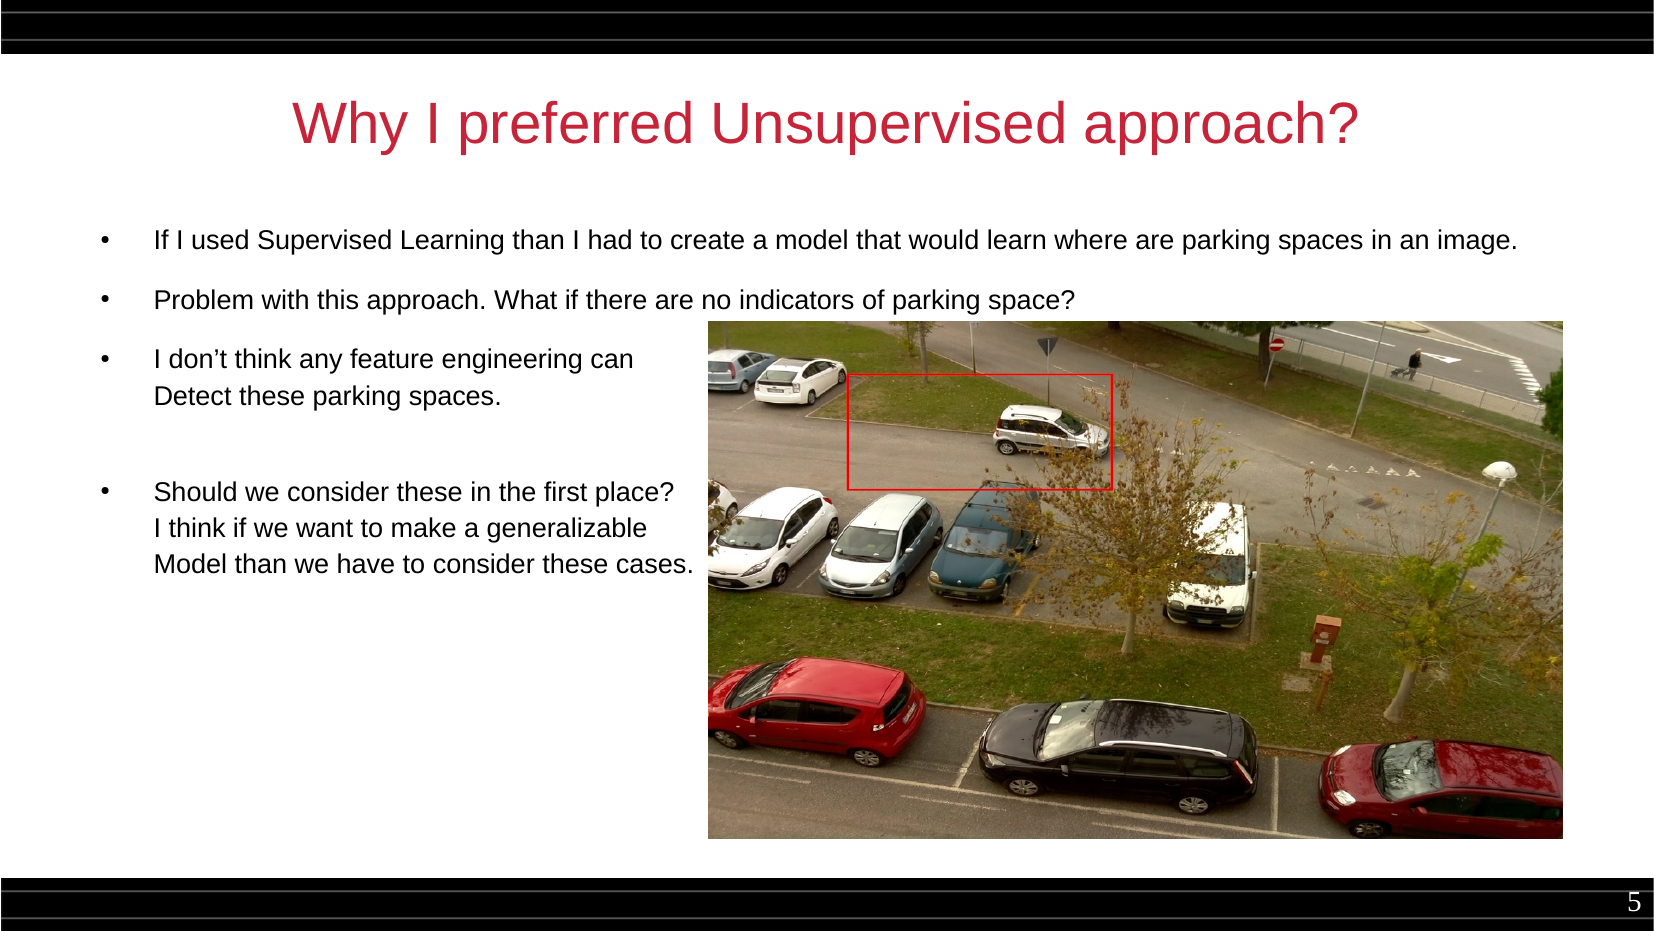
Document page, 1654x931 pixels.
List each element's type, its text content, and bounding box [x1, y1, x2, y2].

picture [1, 878, 1654, 931]
picture [708, 321, 1563, 839]
list If I used Supervised Learning than I had to create a model that would learn where are parking spaces in an image. Problem with this approach. What if there are no indicators of parking space? I don’t think any feature engineering can Detect these parking spaces. Should we consider these in the first place? I think if we want to make a generalizable Model than we have to consider these cases. [82, 165, 1571, 875]
title Why I preferred Unsupervised approach? [82, 69, 1571, 165]
picture [1, 0, 1654, 54]
